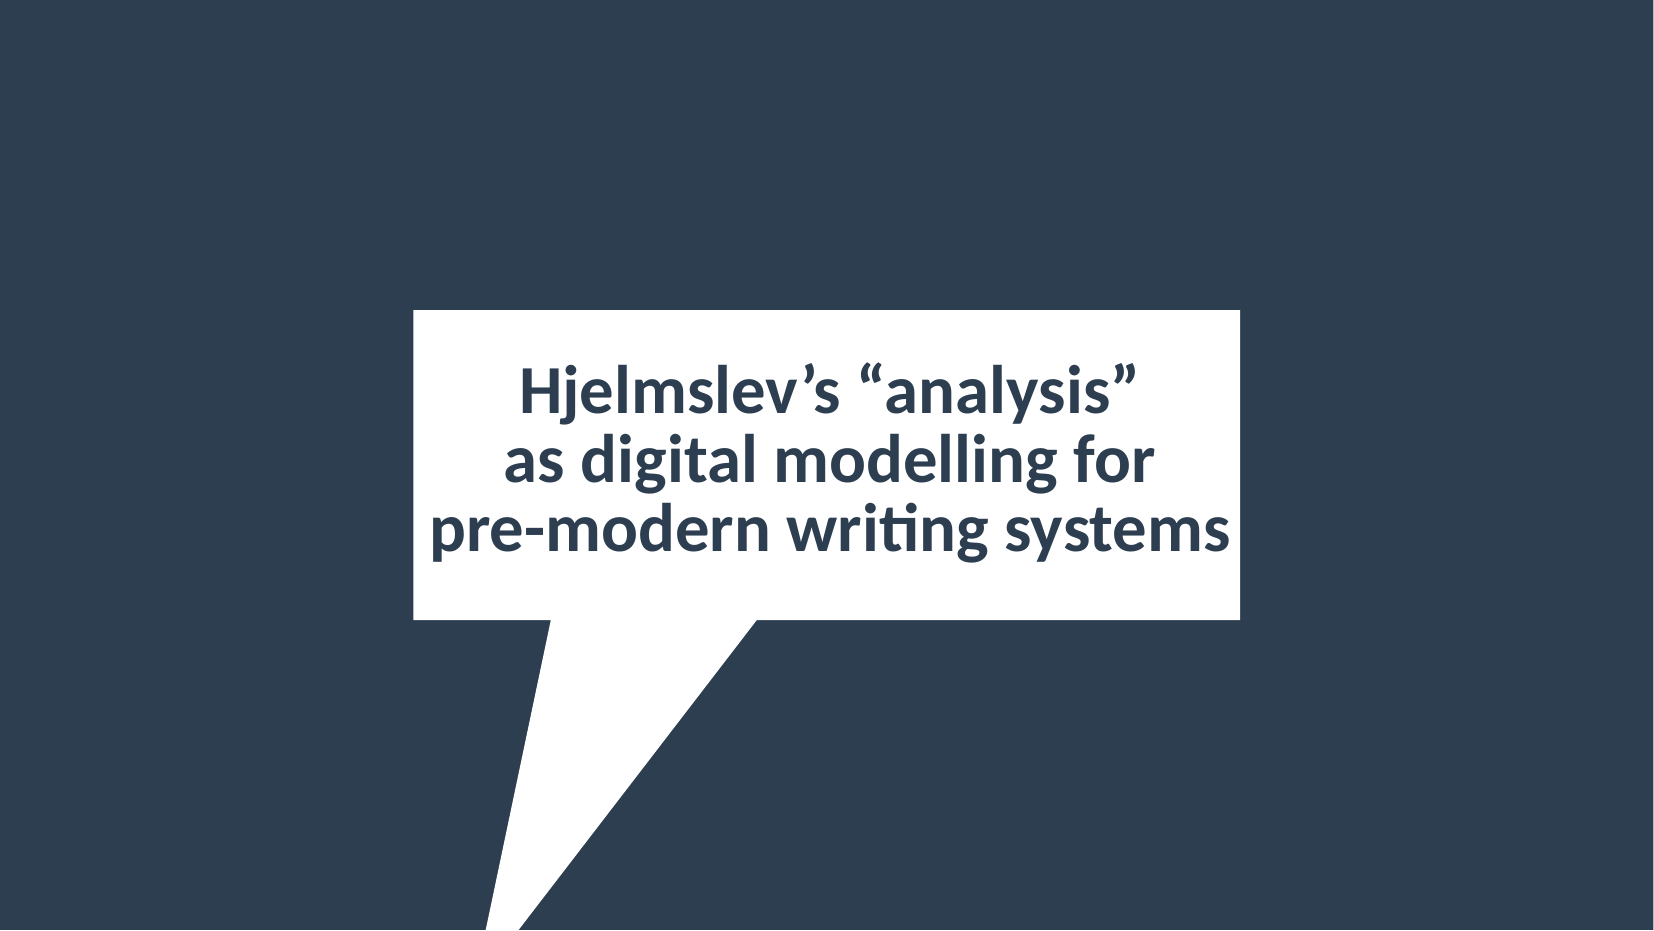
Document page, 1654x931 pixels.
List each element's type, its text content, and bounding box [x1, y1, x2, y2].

title Hjelmslev’s “analysis” as digital modelling for pre-modern writing systems [420, 327, 1241, 603]
